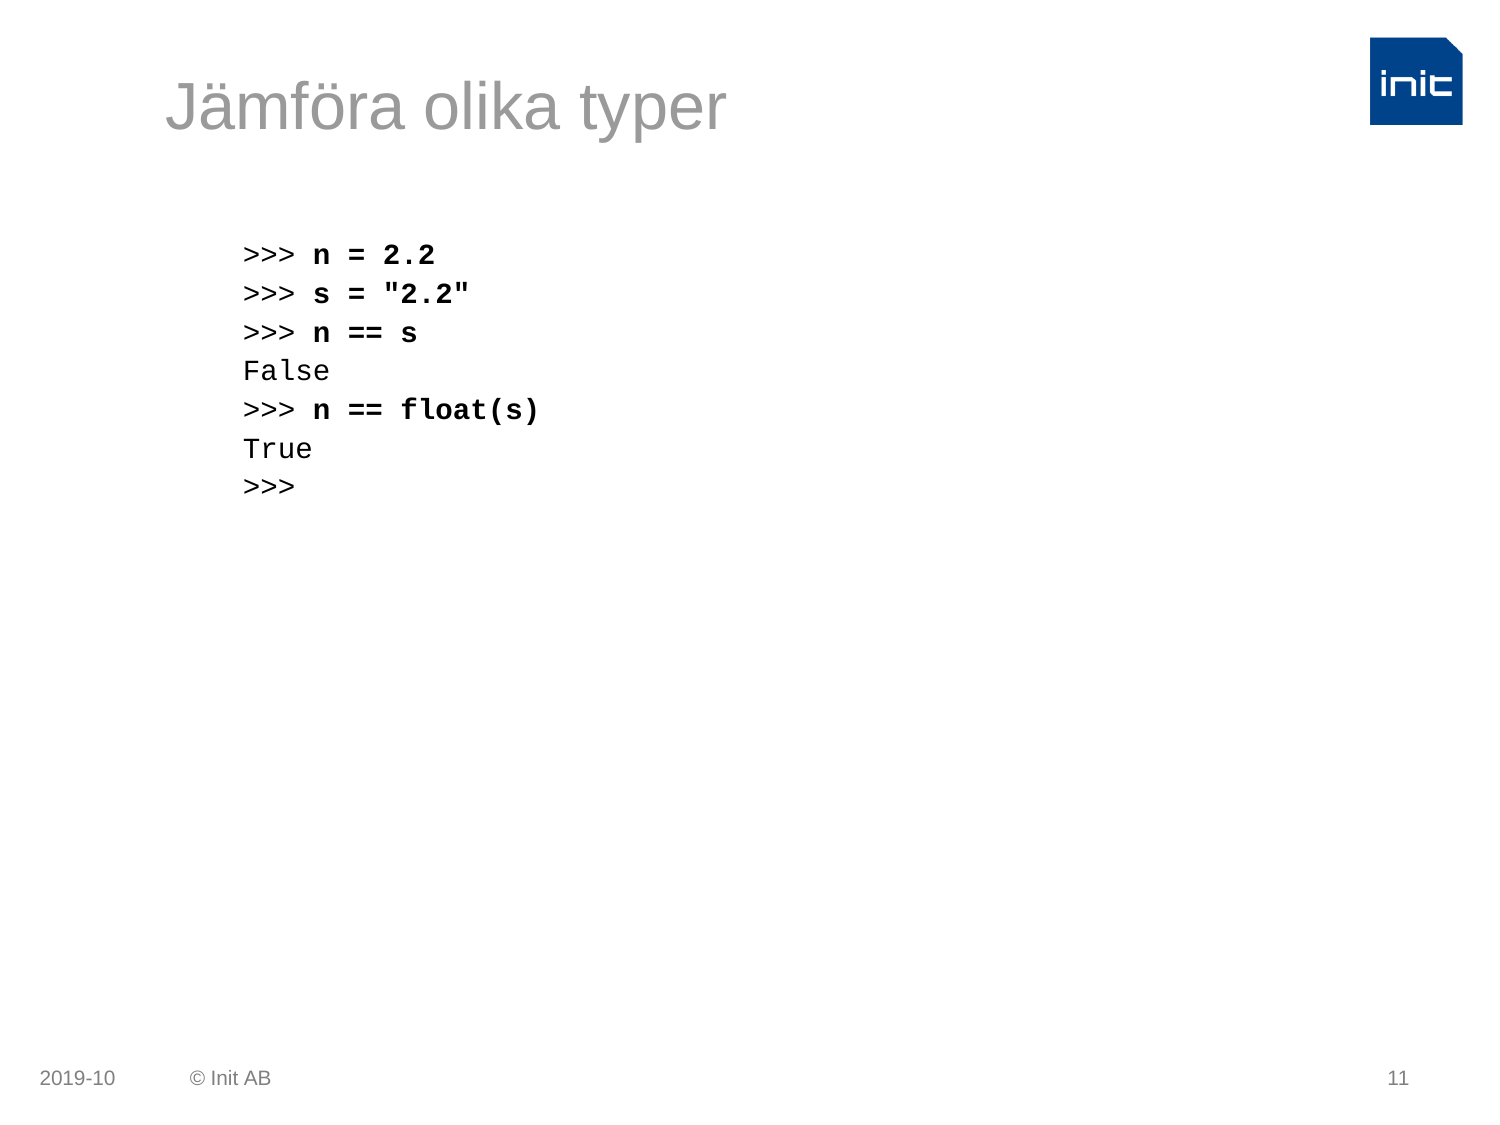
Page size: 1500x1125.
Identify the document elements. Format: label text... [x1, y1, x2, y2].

text_box Jämföra olika typer [150, 0, 1351, 151]
text_box © Init AB [174, 1037, 1326, 1098]
picture [1370, 37, 1463, 125]
text_box 2019-10 [24, 1037, 151, 1098]
text_box <nummer> [1350, 1037, 1426, 1098]
text_box >>> n = 2.2 >>> s = "2.2" >>> n == s False >>> n == float(s) True >>> [150, 189, 1351, 1049]
